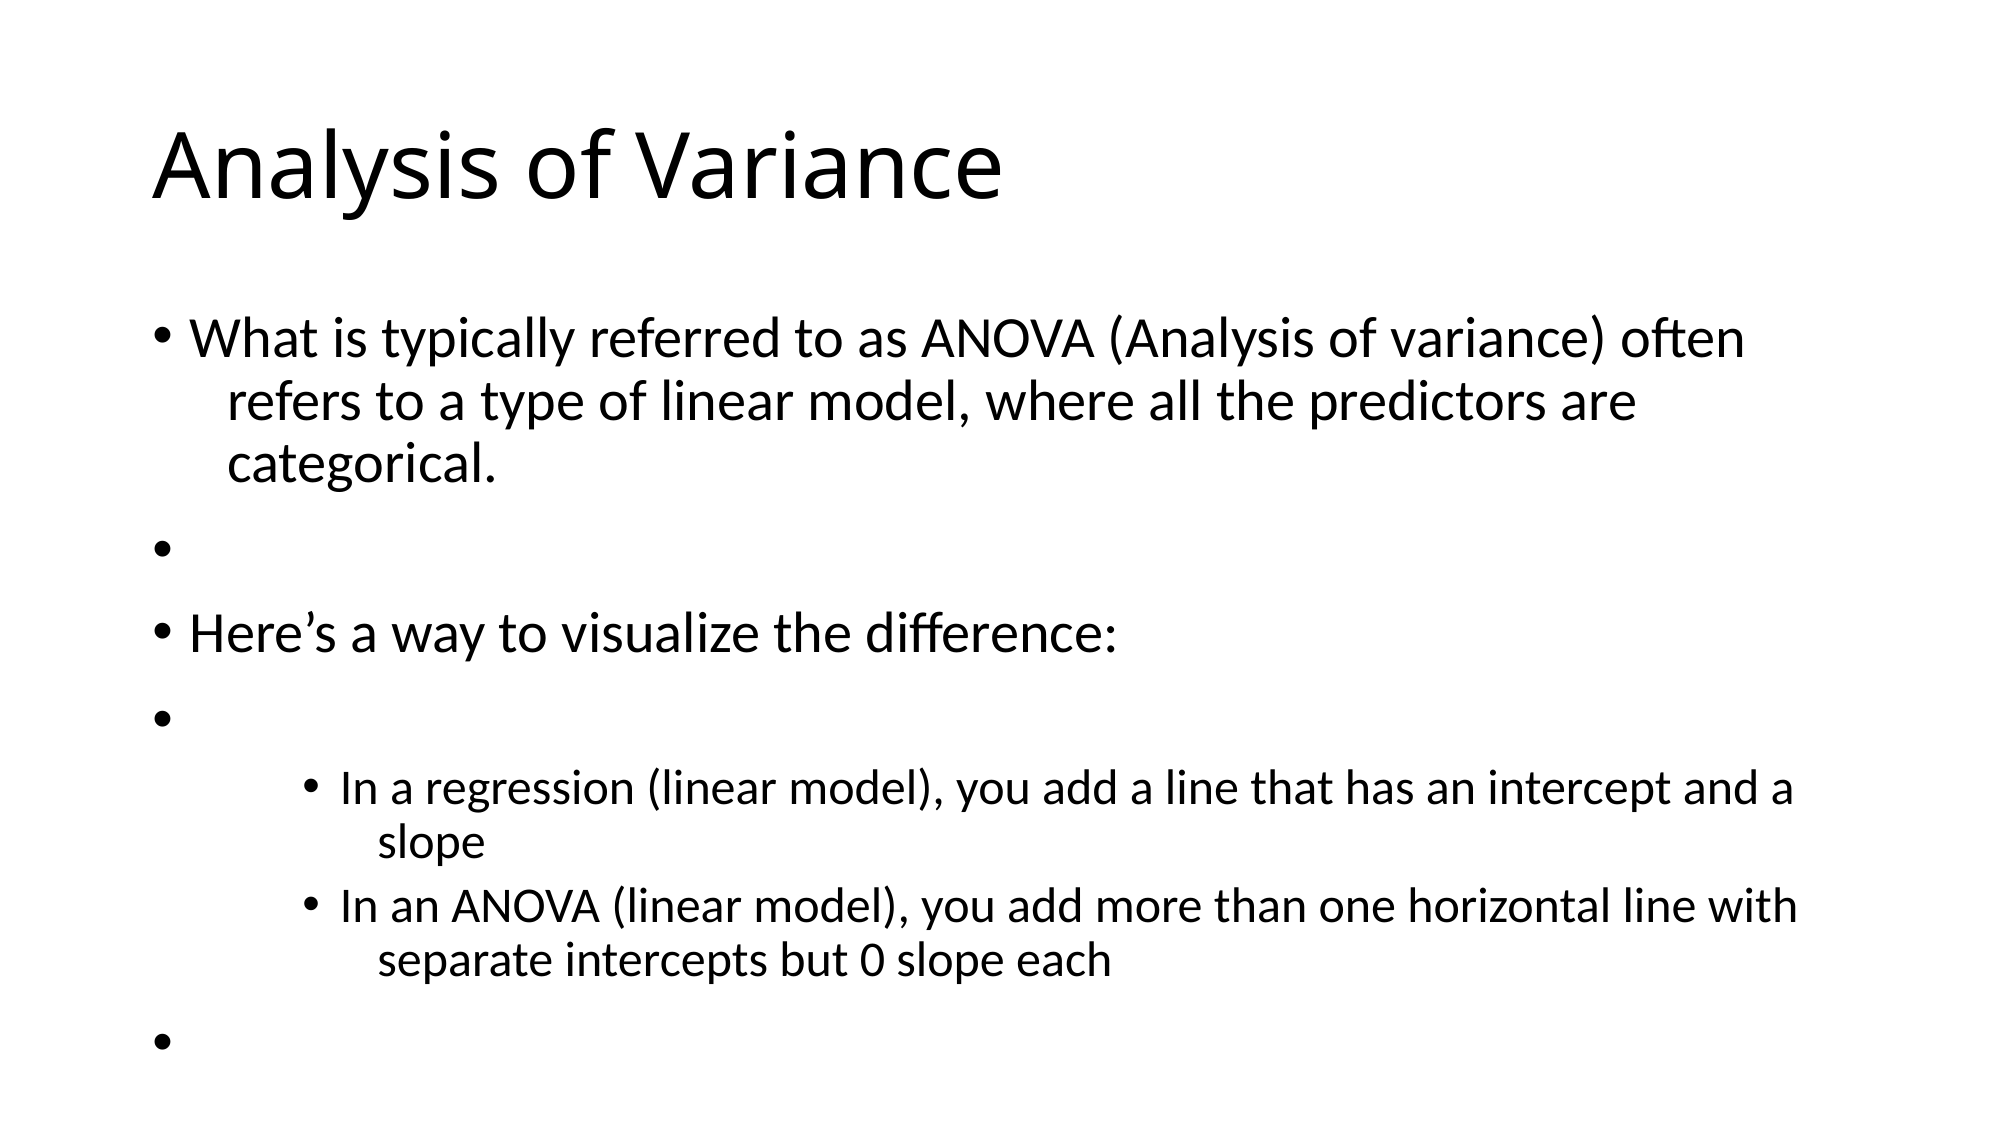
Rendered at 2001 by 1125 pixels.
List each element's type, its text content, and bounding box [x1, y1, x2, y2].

title Analysis of Variance [137, 59, 1863, 278]
list What is typically referred to as ANOVA (Analysis of variance) often refers to a type of linear model, where all the predictors are categorical. Here’s a way to visualize the difference: In a regression (linear model), you add a line that has an intercept and a slope In an ANOVA (linear model), you add more than one horizontal line with separate intercepts but 0 slope each [137, 299, 1863, 1014]
